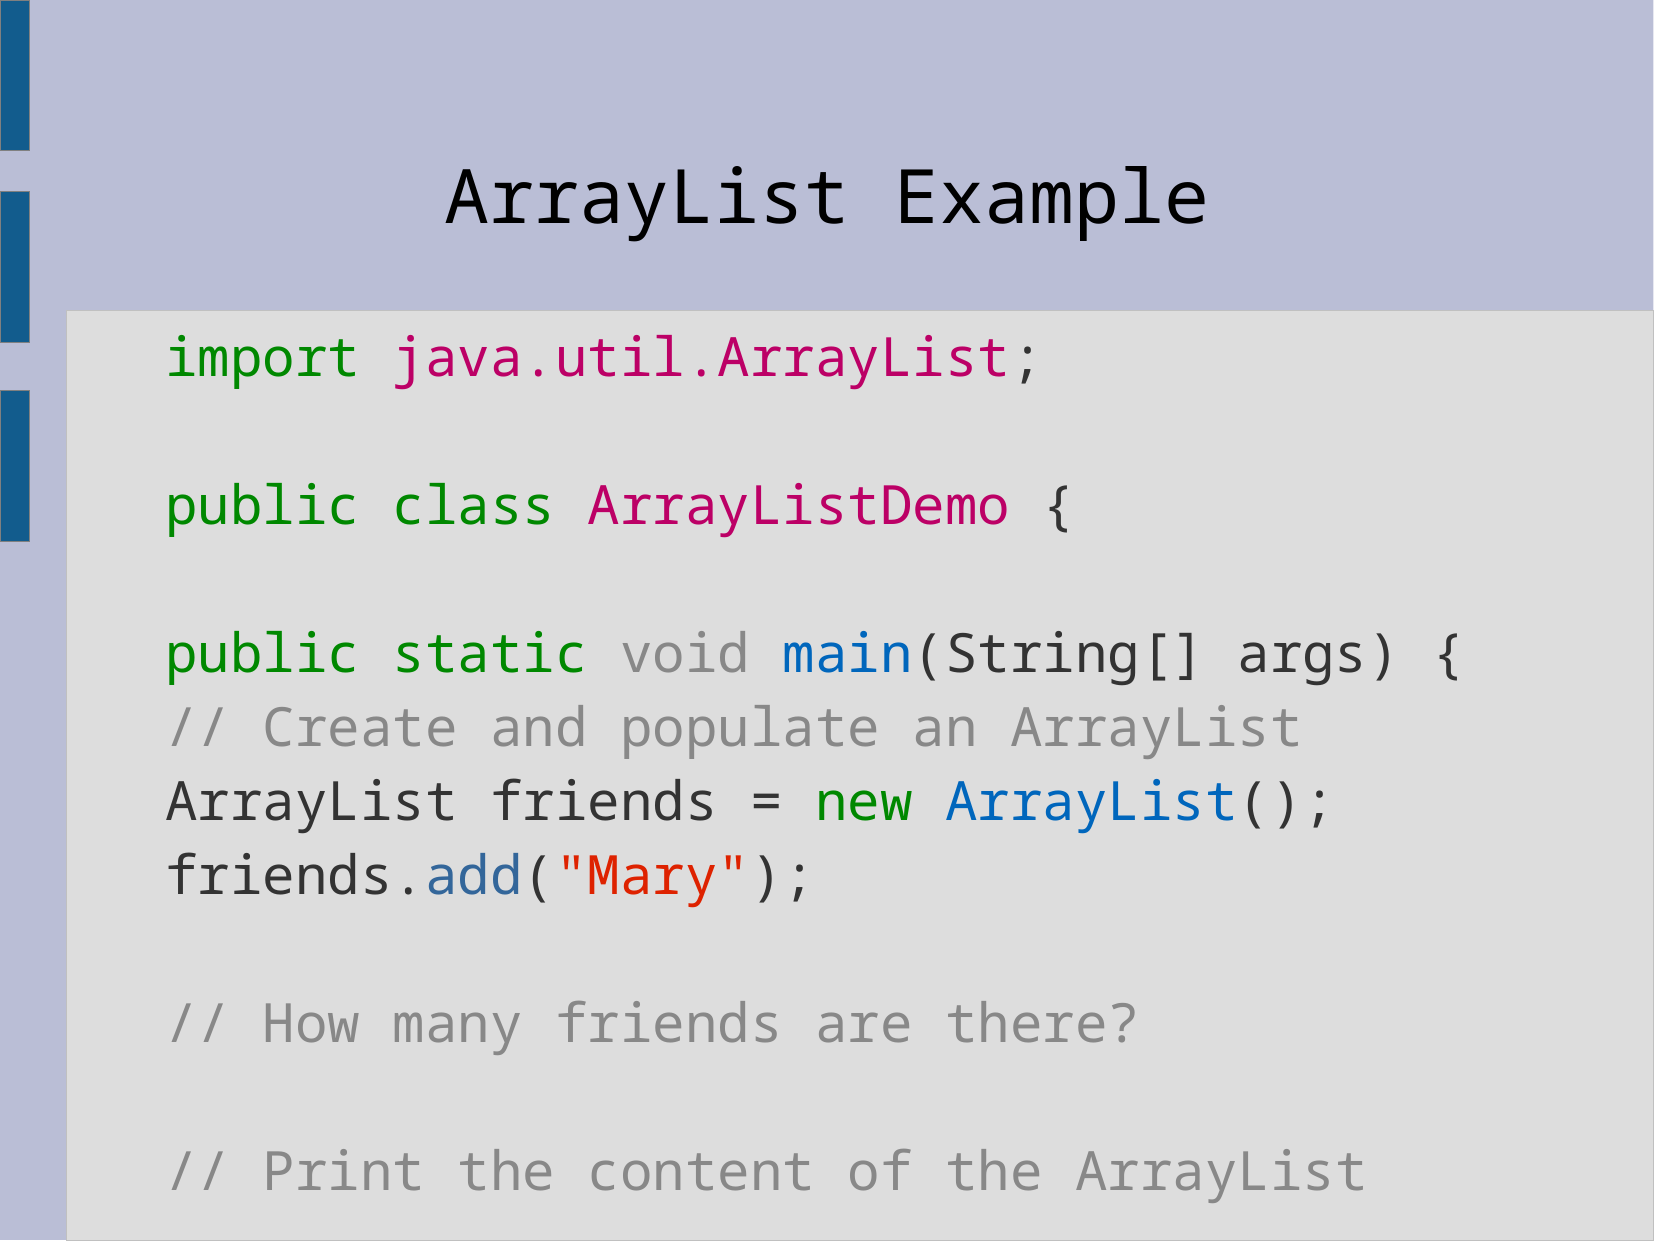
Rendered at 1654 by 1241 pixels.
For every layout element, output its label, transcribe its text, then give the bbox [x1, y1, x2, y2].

list import java.util.ArrayList; public class ArrayListDemo { public static void main(String[] args) { // Create and populate an ArrayList ArrayList friends = new ArrayList(); friends.add("Mary"); // How many friends are there? // Print the content of the ArrayList }}} [165, 318, 1533, 1209]
title ArrayList Example [121, 91, 1534, 299]
